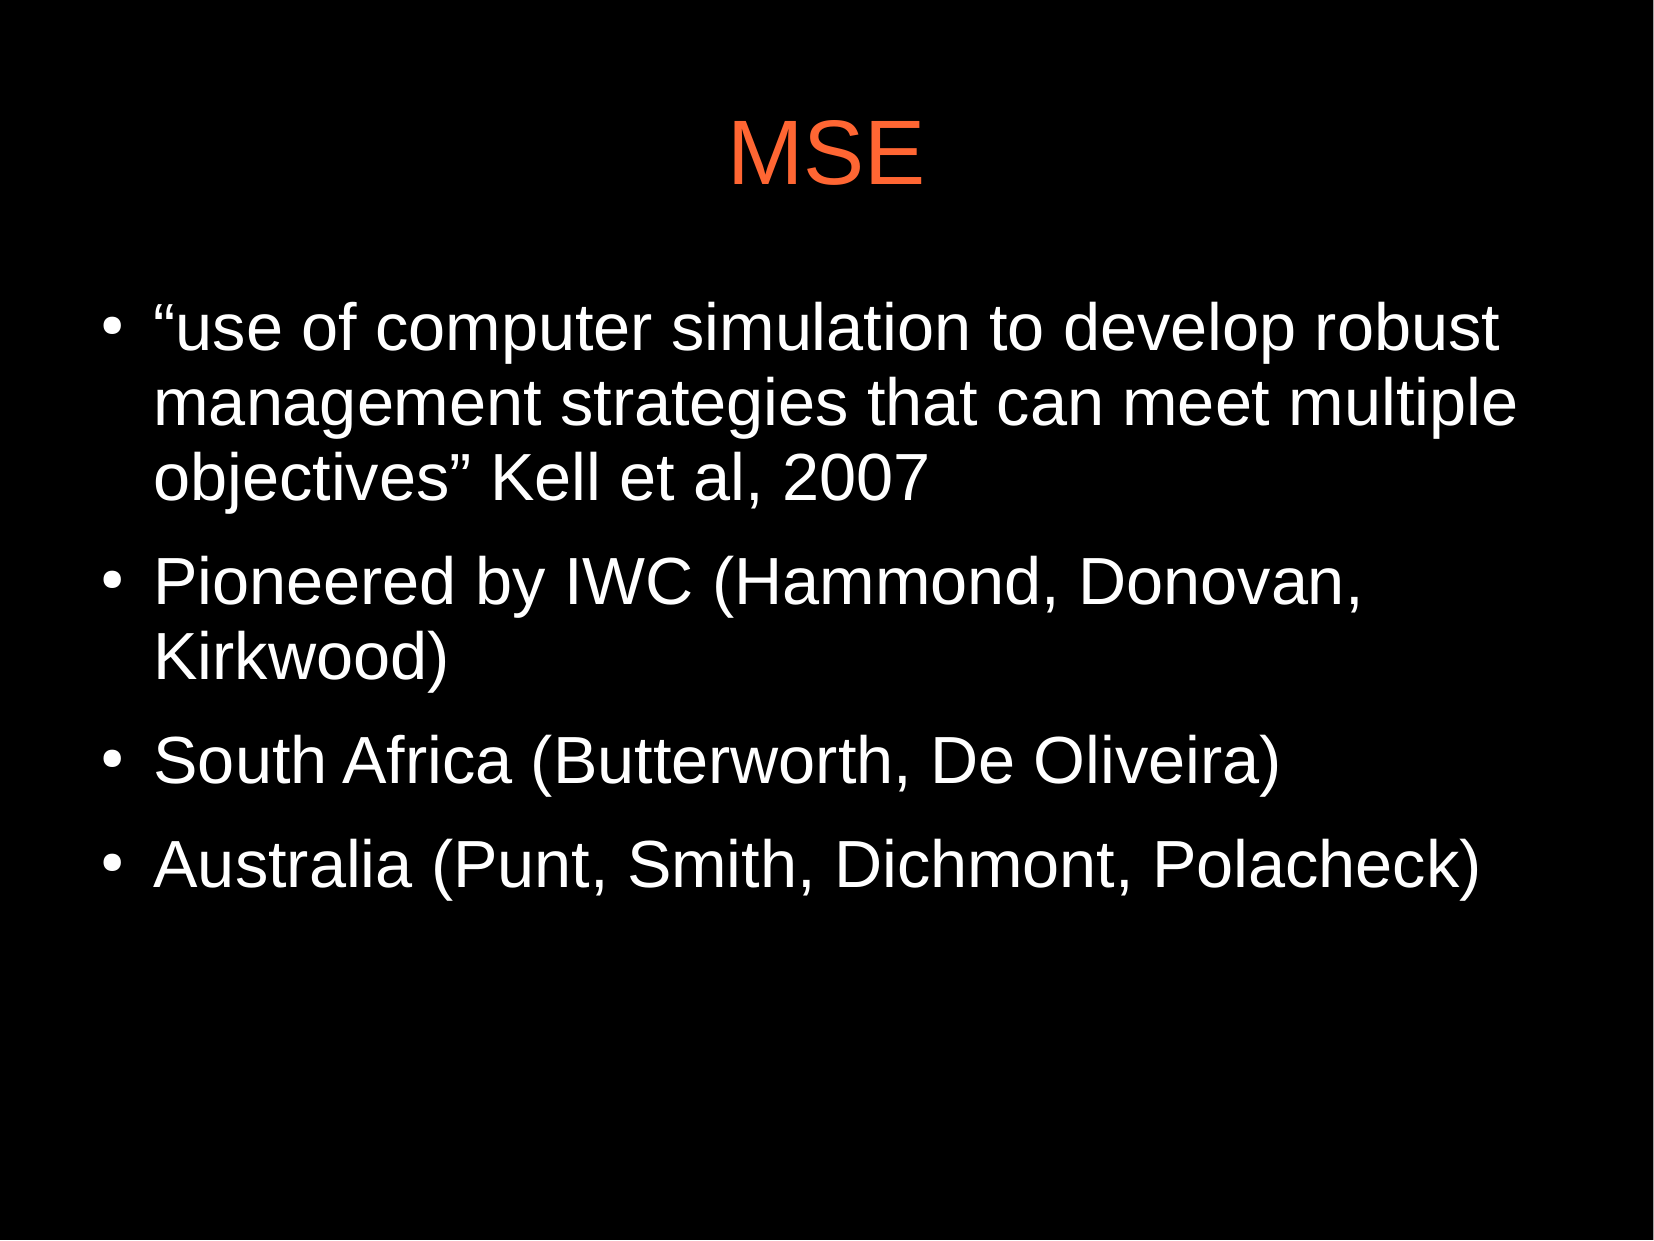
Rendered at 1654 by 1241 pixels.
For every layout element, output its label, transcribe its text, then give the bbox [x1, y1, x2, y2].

title MSE [82, 49, 1571, 257]
list “use of computer simulation to develop robust management strategies that can meet multiple objectives” Kell et al, 2007 Pioneered by IWC (Hammond, Donovan, Kirkwood) South Africa (Butterworth, De Oliveira) Australia (Punt, Smith, Dichmont, Polacheck) [82, 290, 1571, 1109]
